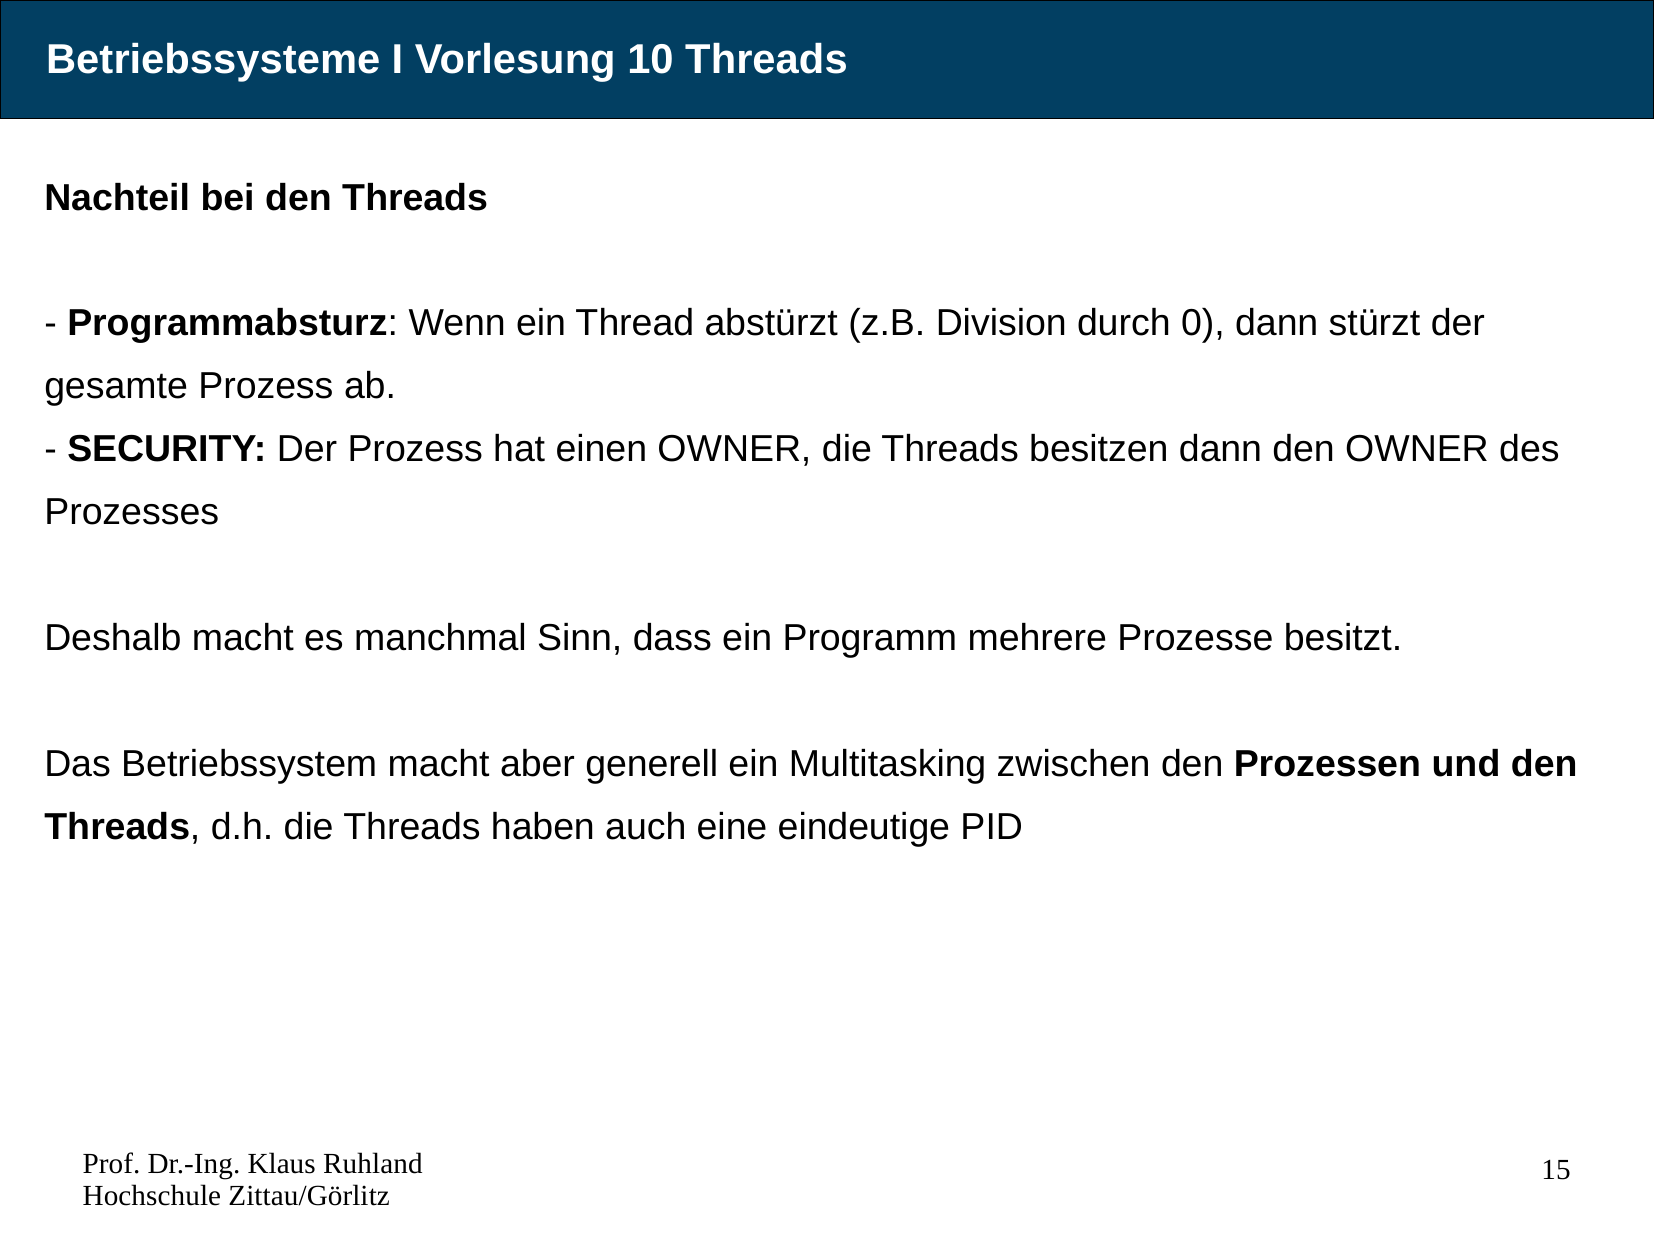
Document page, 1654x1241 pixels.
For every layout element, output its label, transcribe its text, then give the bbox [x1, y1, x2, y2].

text_box Nachteil bei den Threads - Programmabsturz: Wenn ein Thread abstürzt (z.B. Division durch 0), dann stürzt der gesamte Prozess ab. - SECURITY: Der Prozess hat einen OWNER, die Threads besitzen dann den OWNER des Prozesses Deshalb macht es manchmal Sinn, dass ein Programm mehrere Prozesse besitzt. Das Betriebssystem macht aber generell ein Multitasking zwischen den Prozessen und den Threads, d.h. die Threads haben auch eine eindeutige PID [29, 147, 1625, 1224]
